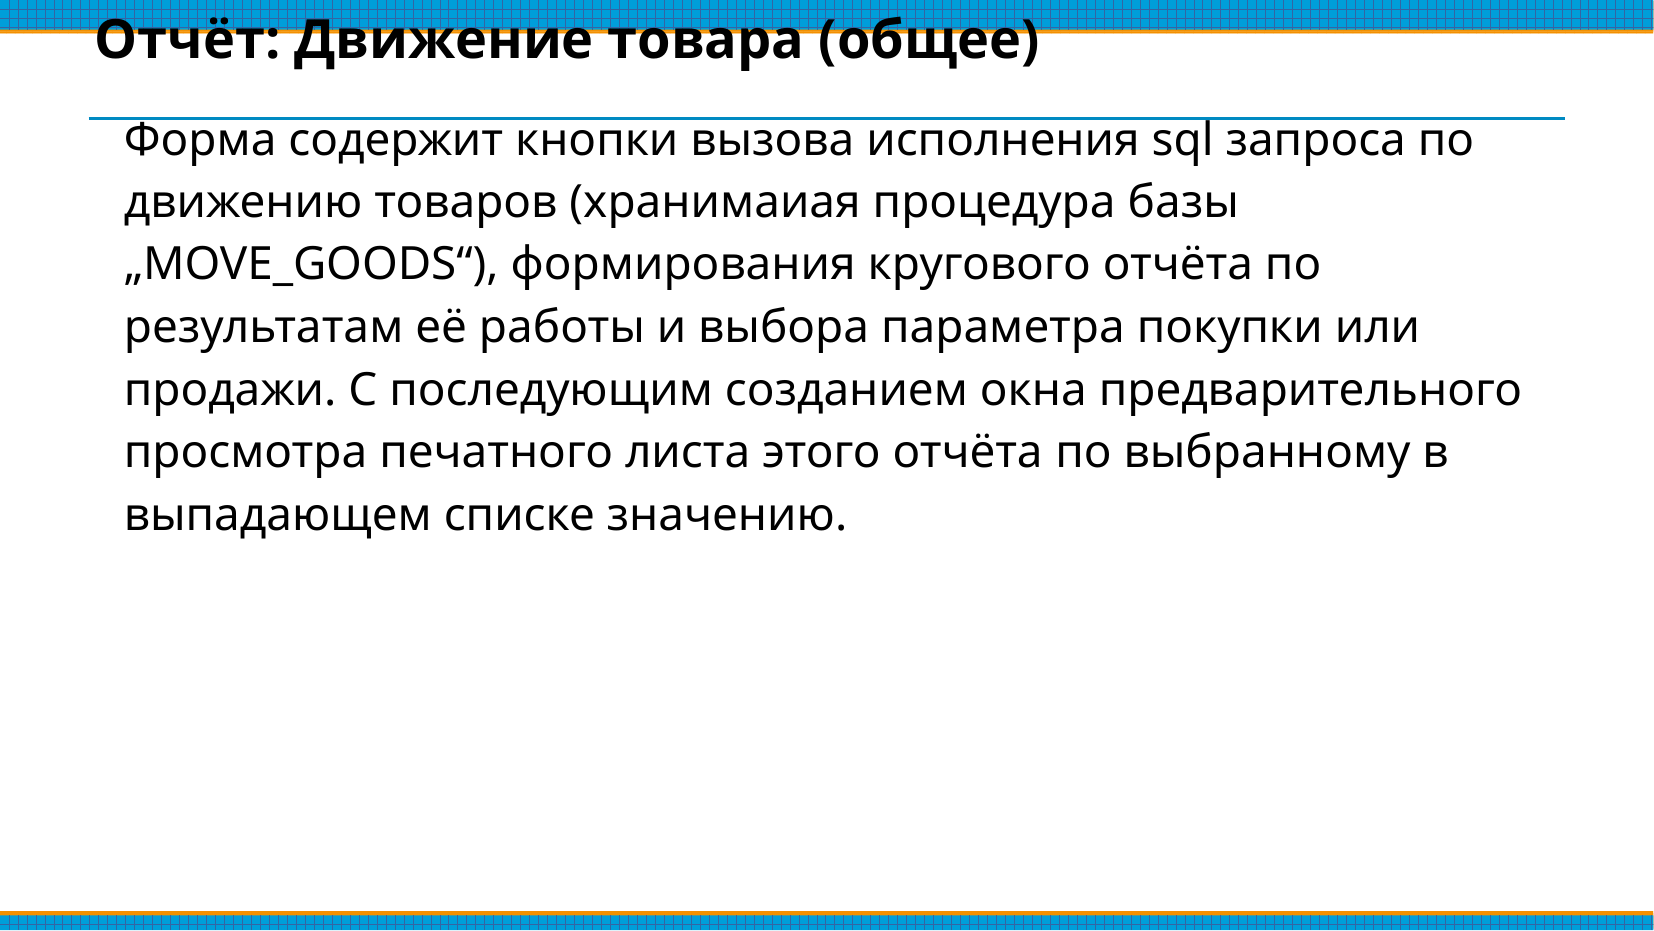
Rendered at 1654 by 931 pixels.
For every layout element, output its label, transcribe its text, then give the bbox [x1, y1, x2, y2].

text_box Форма содержит кнопки вызова исполнения sql запроса по движению товаров (хранимаиая процедура базы „MOVE_GOODS“), формирования кругового отчёта по результатам её работы и выбора параметра покупки или продажи. С последующим созданием окна предварительного просмотра печатного листа этого отчёта по выбранному в выпадающем списке значению. [118, 120, 1536, 536]
text_box Отчёт: Движение товара (общее) [88, 0, 1565, 106]
